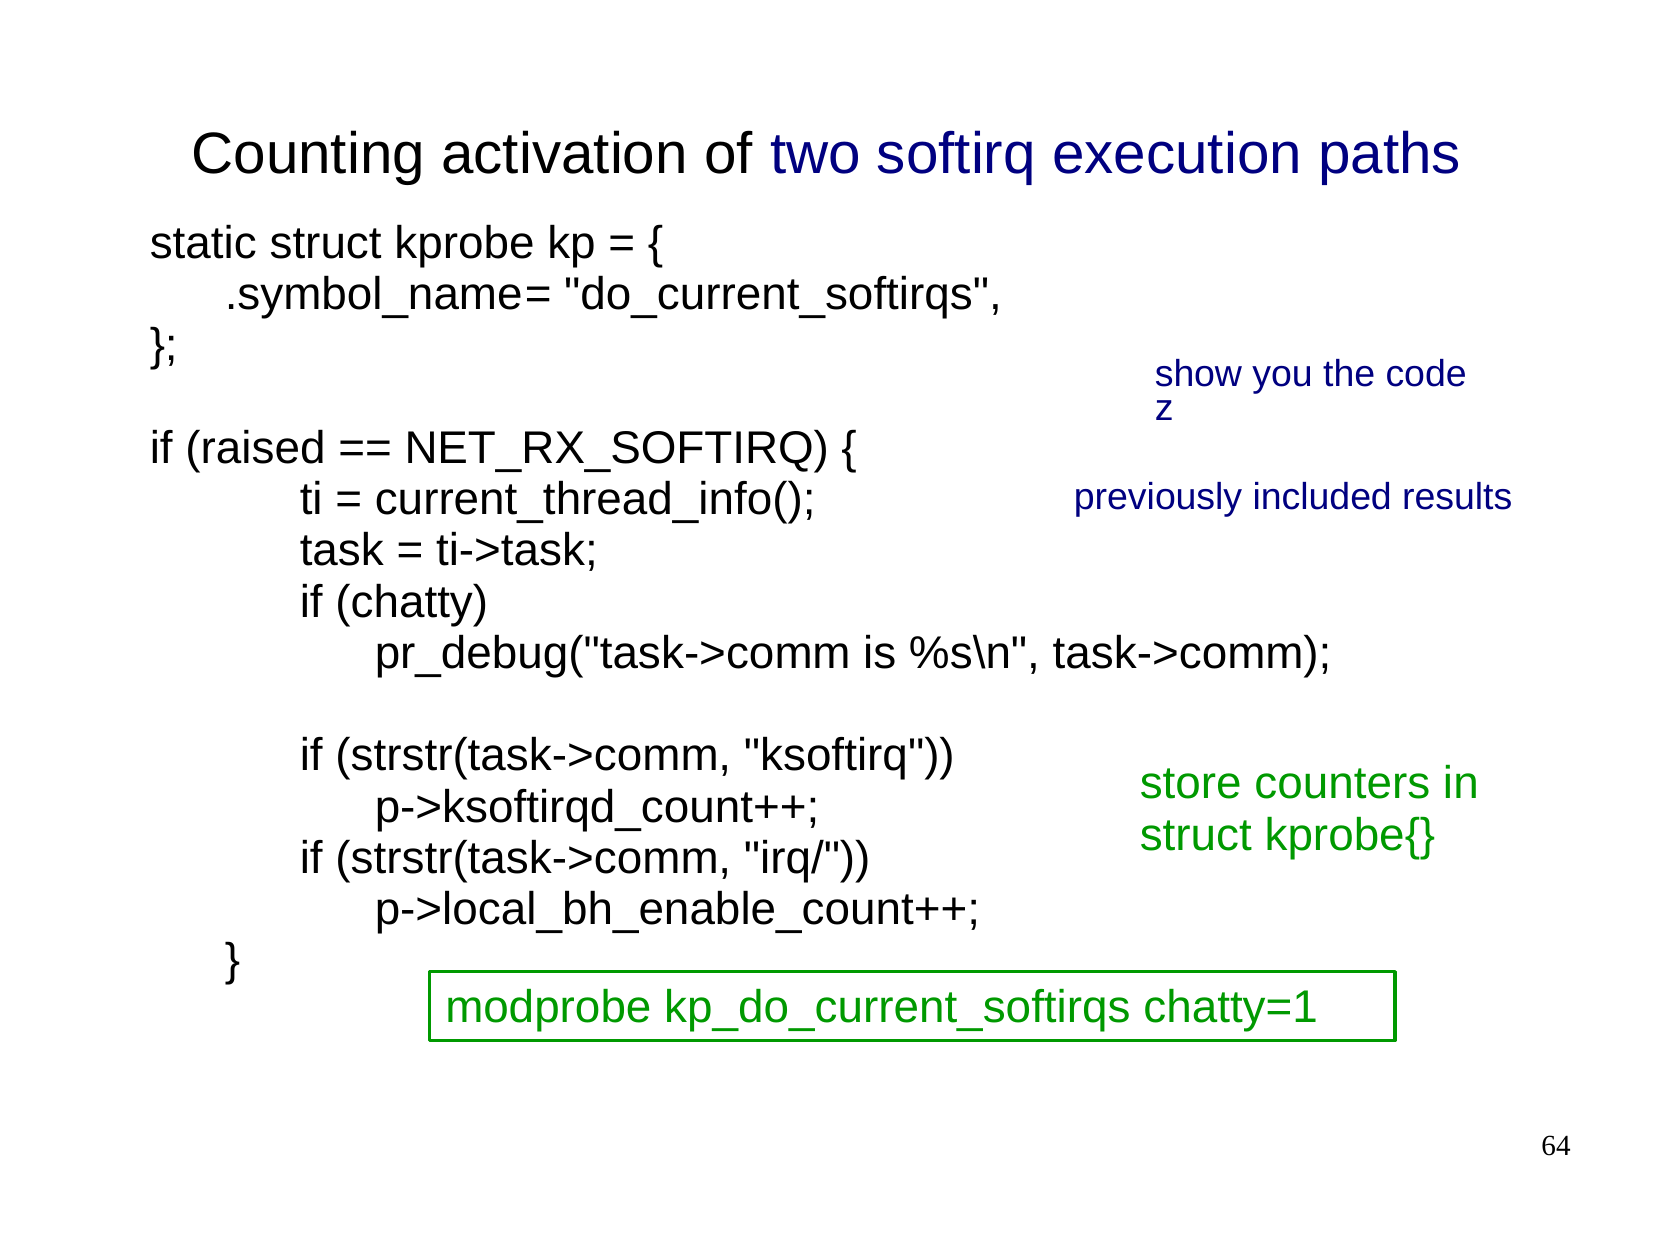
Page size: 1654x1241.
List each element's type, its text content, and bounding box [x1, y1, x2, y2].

text_box static struct kprobe kp = { .symbol_name = "do_current_softirqs", }; if (raised == NET_RX_SOFTIRQ) { ti = current_thread_info(); task = ti->task; if (chatty) pr_debug("task->comm is %s\n", task->comm); if (strstr(task->comm, "ksoftirq")) p->ksoftirqd_count++; if (strstr(task->comm, "irq/")) p->local_bh_enable_count++; } [135, 209, 1501, 1036]
text_box previously included results [1059, 468, 1546, 526]
text_box store counters in struct kprobe{} [1125, 750, 1501, 868]
title Counting activation of two softirq execution paths [82, 49, 1571, 257]
text_box modprobe kp_do_current_softirqs chatty=1 [429, 971, 1396, 1041]
